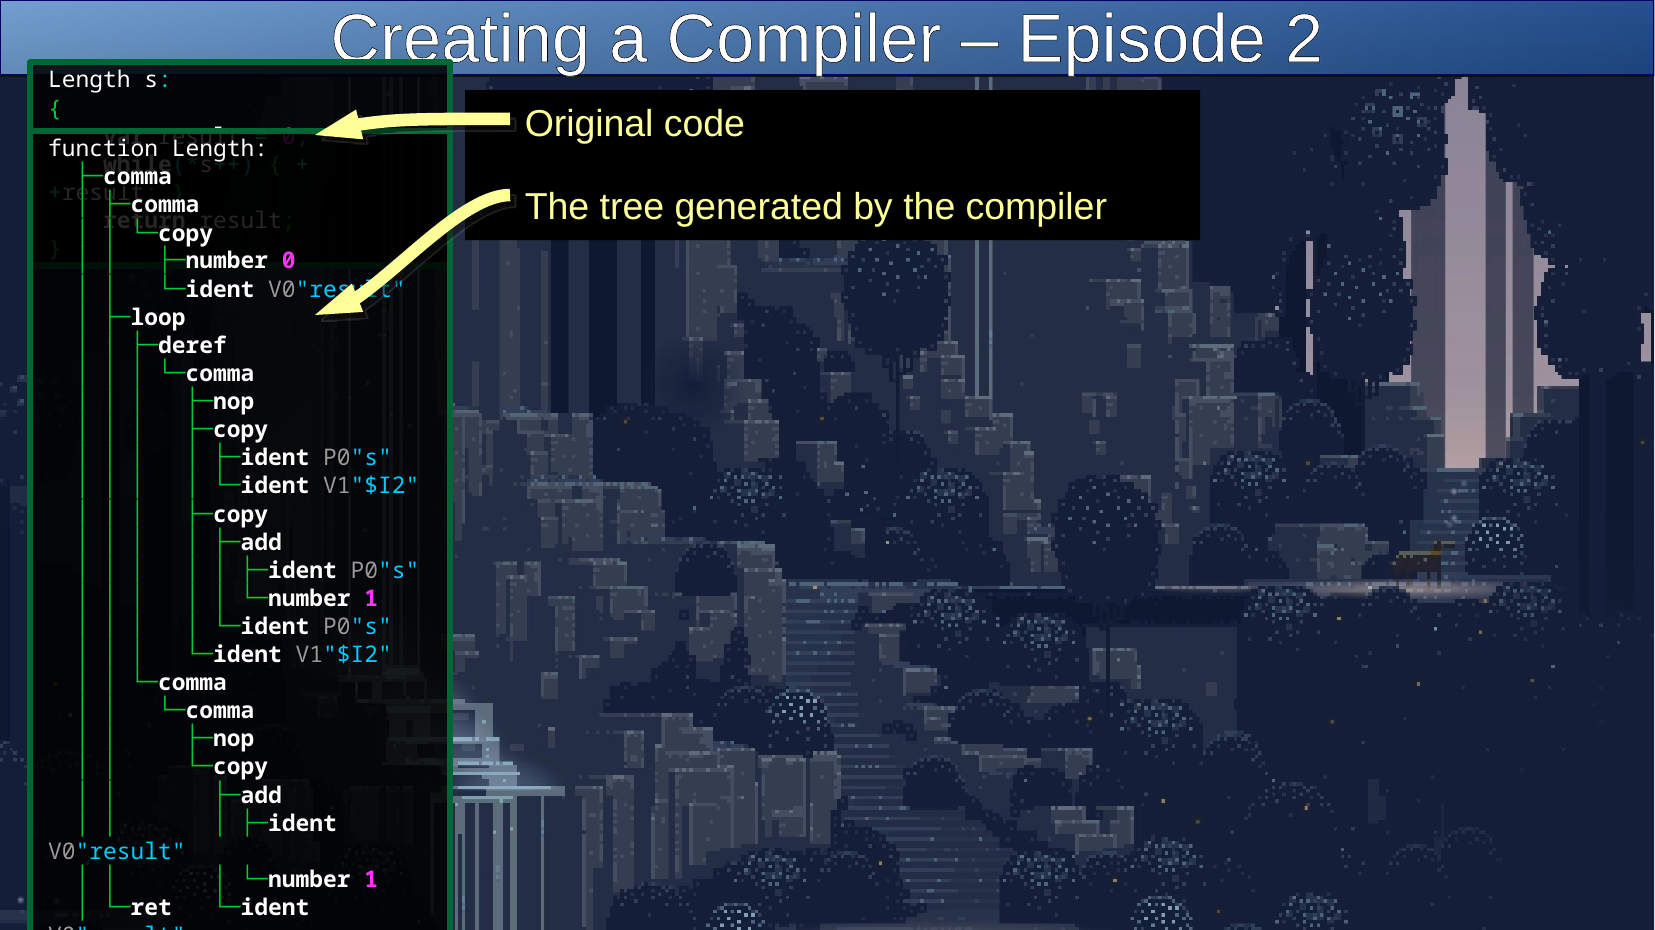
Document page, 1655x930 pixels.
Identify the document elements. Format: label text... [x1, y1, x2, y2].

picture [453, 126, 465, 130]
text_box Original code The tree generated by the compiler [465, 90, 1201, 241]
title Creating a Compiler – Episode 2 [0, 0, 1655, 76]
picture [453, 132, 465, 211]
picture [453, 77, 1655, 930]
text_box function Length: ├─comma │ ├─comma │ │ └─copy │ │ ├─number 0 │ │ └─ident V0"result" │ ├─loop │ │ ├─deref │ │ │ └─comma │ │ │ ├─nop │ │ │ ├─copy │ │ │ │ ├─ident P0"s" │ │ │ │ └─ident V1"$I2" │ │ │ ├─copy │ │ │ │ ├─add │ │ │ │ │ ├─ident P0"s" │ │ │ │ │ └─number 1 │ │ │ │ └─ident P0"s" │ │ │ └─ident V1"$I2" │ │ └─comma │ │ └─comma │ │ ├─nop │ │ └─copy │ │ ├─add │ │ │ ├─ident V0"result" │ │ │ └─number 1 │ └─ret └─ident V0"result" │ └─ident V0"result" └─ret └─number 0 [30, 265, 451, 902]
picture [453, 220, 465, 236]
picture [0, 77, 27, 930]
text_box Length s: { var result = 0; while(*s++) { ++result; } return result; } [30, 87, 451, 128]
